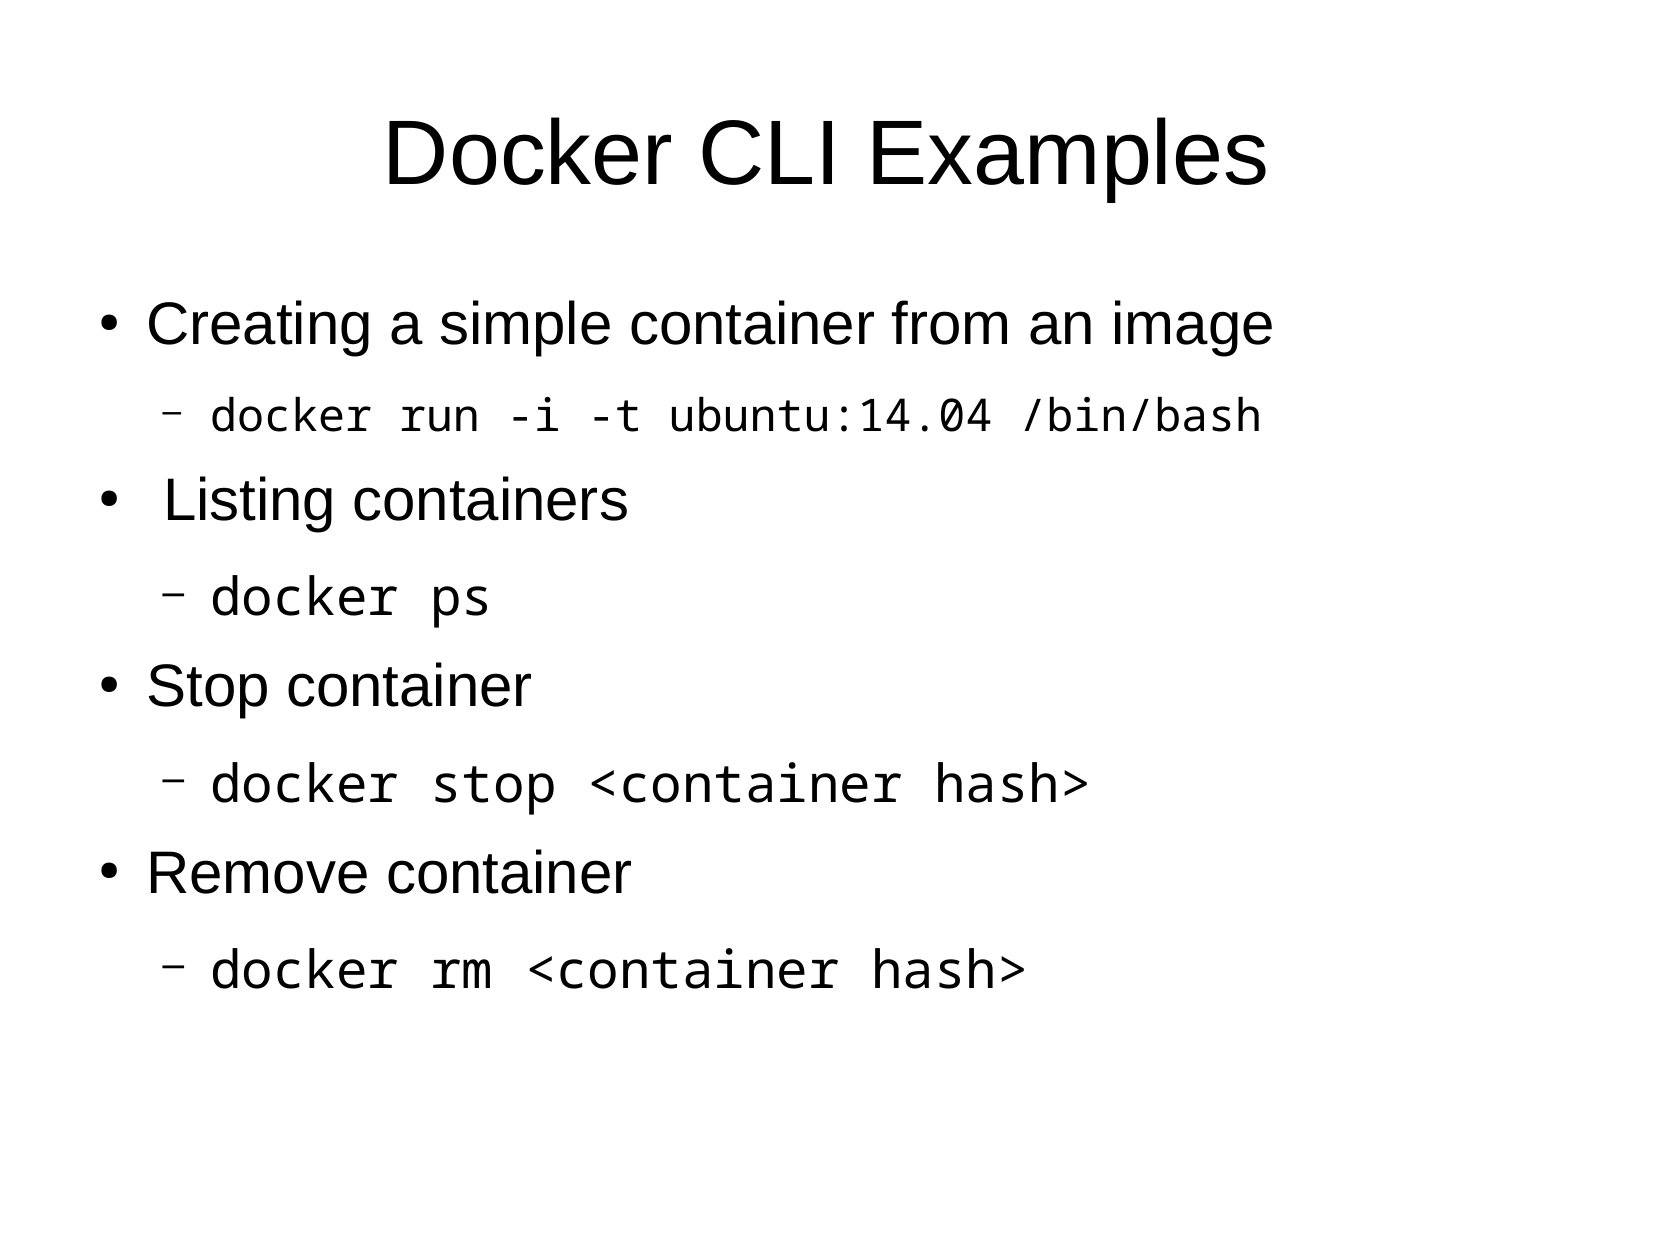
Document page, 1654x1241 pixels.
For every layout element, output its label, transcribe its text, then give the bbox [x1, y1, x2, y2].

list Creating a simple container from an image docker run -i -t ubuntu:14.04 /bin/bash Listing containers docker ps Stop container docker stop <container hash> Remove container docker rm <container hash> [82, 290, 1571, 1010]
title Docker CLI Examples [82, 49, 1571, 257]
